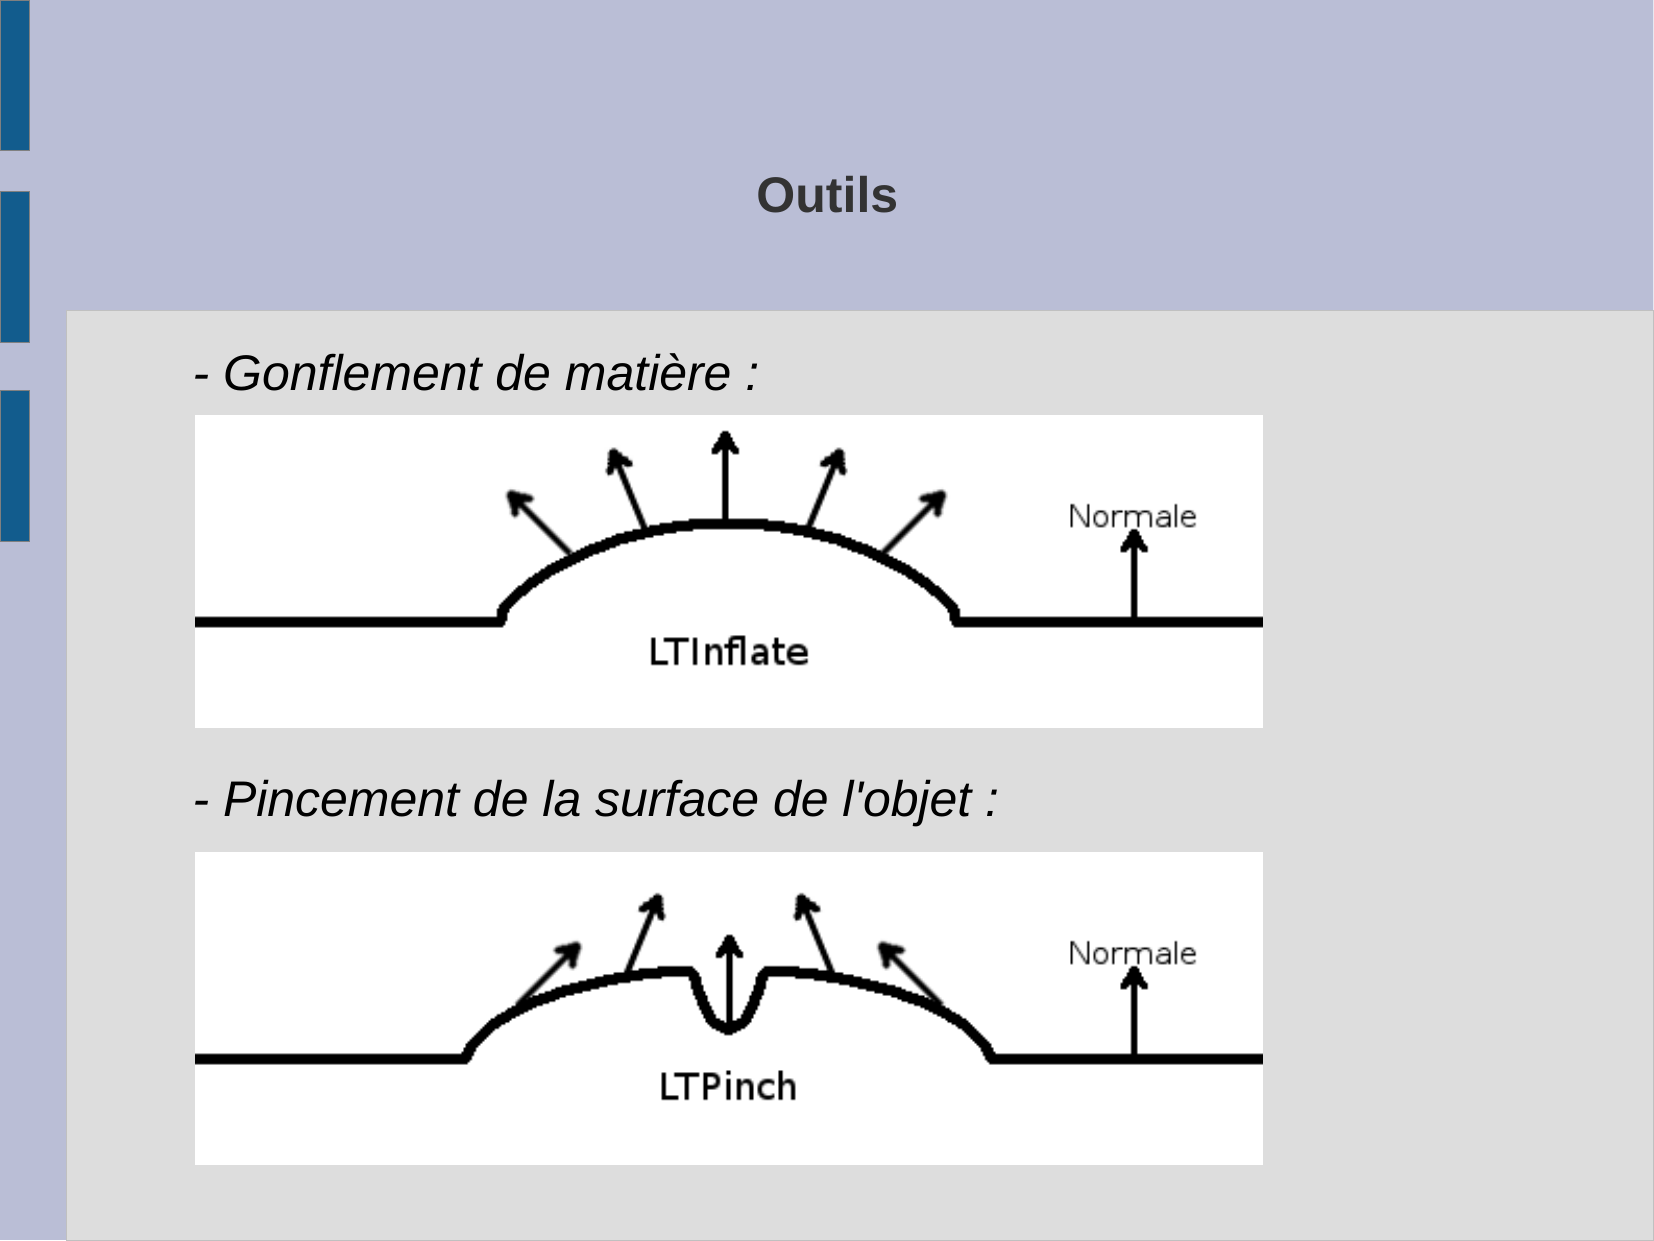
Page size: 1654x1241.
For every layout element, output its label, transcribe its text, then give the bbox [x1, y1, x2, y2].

title Outils [121, 91, 1534, 299]
list - Gonflement de matière : - Pincement de la surface de l'objet : [121, 344, 1534, 1065]
picture [195, 852, 1263, 1165]
picture [195, 415, 1263, 728]
